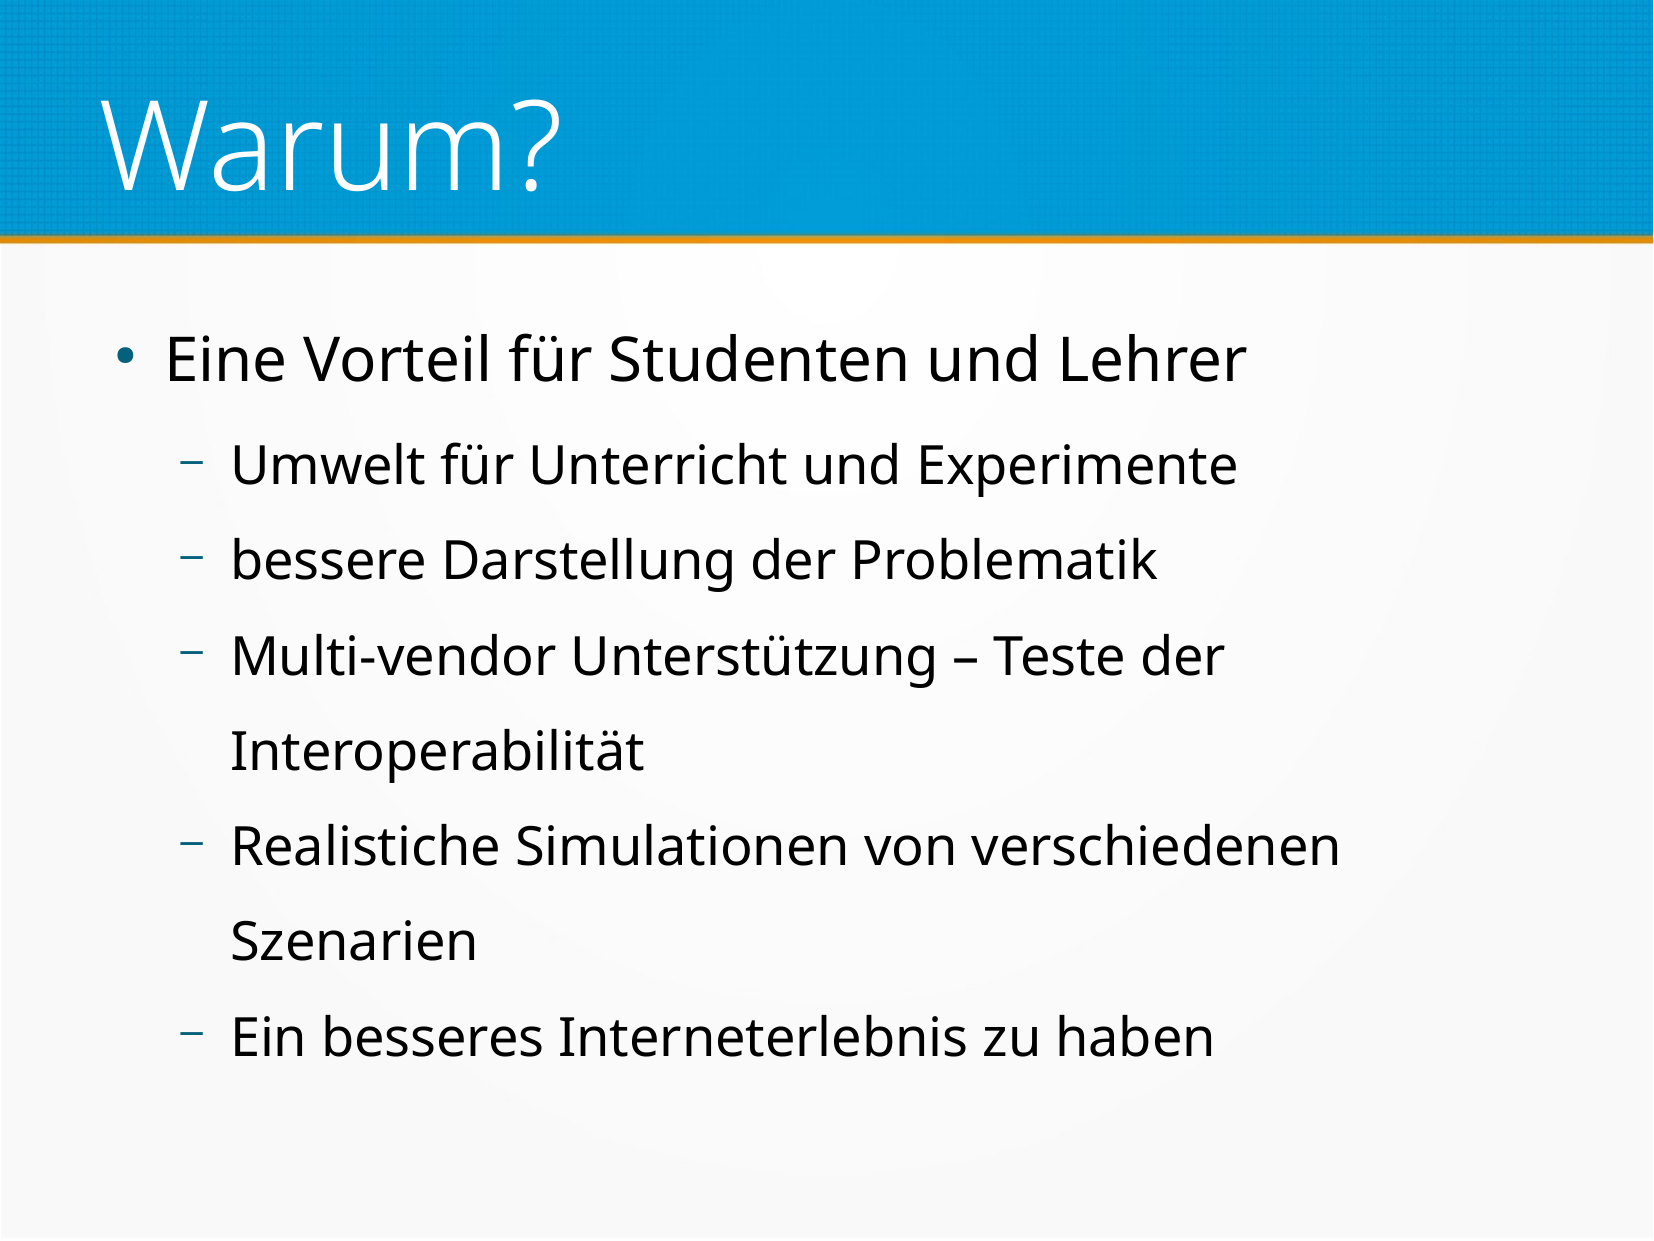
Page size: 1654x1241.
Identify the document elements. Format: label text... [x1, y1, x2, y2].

list Eine Vorteil für Studenten und Lehrer Umwelt für Unterricht und Experimente bessere Darstellung der Problematik Multi-vendor Unterstützung – Teste der Interoperabilität Realistiche Simulationen von verschiedenen Szenarien Ein besseres Interneterlebnis zu haben [98, 315, 1653, 1081]
picture [0, 233, 1654, 1241]
title Warum? [98, 19, 1653, 228]
